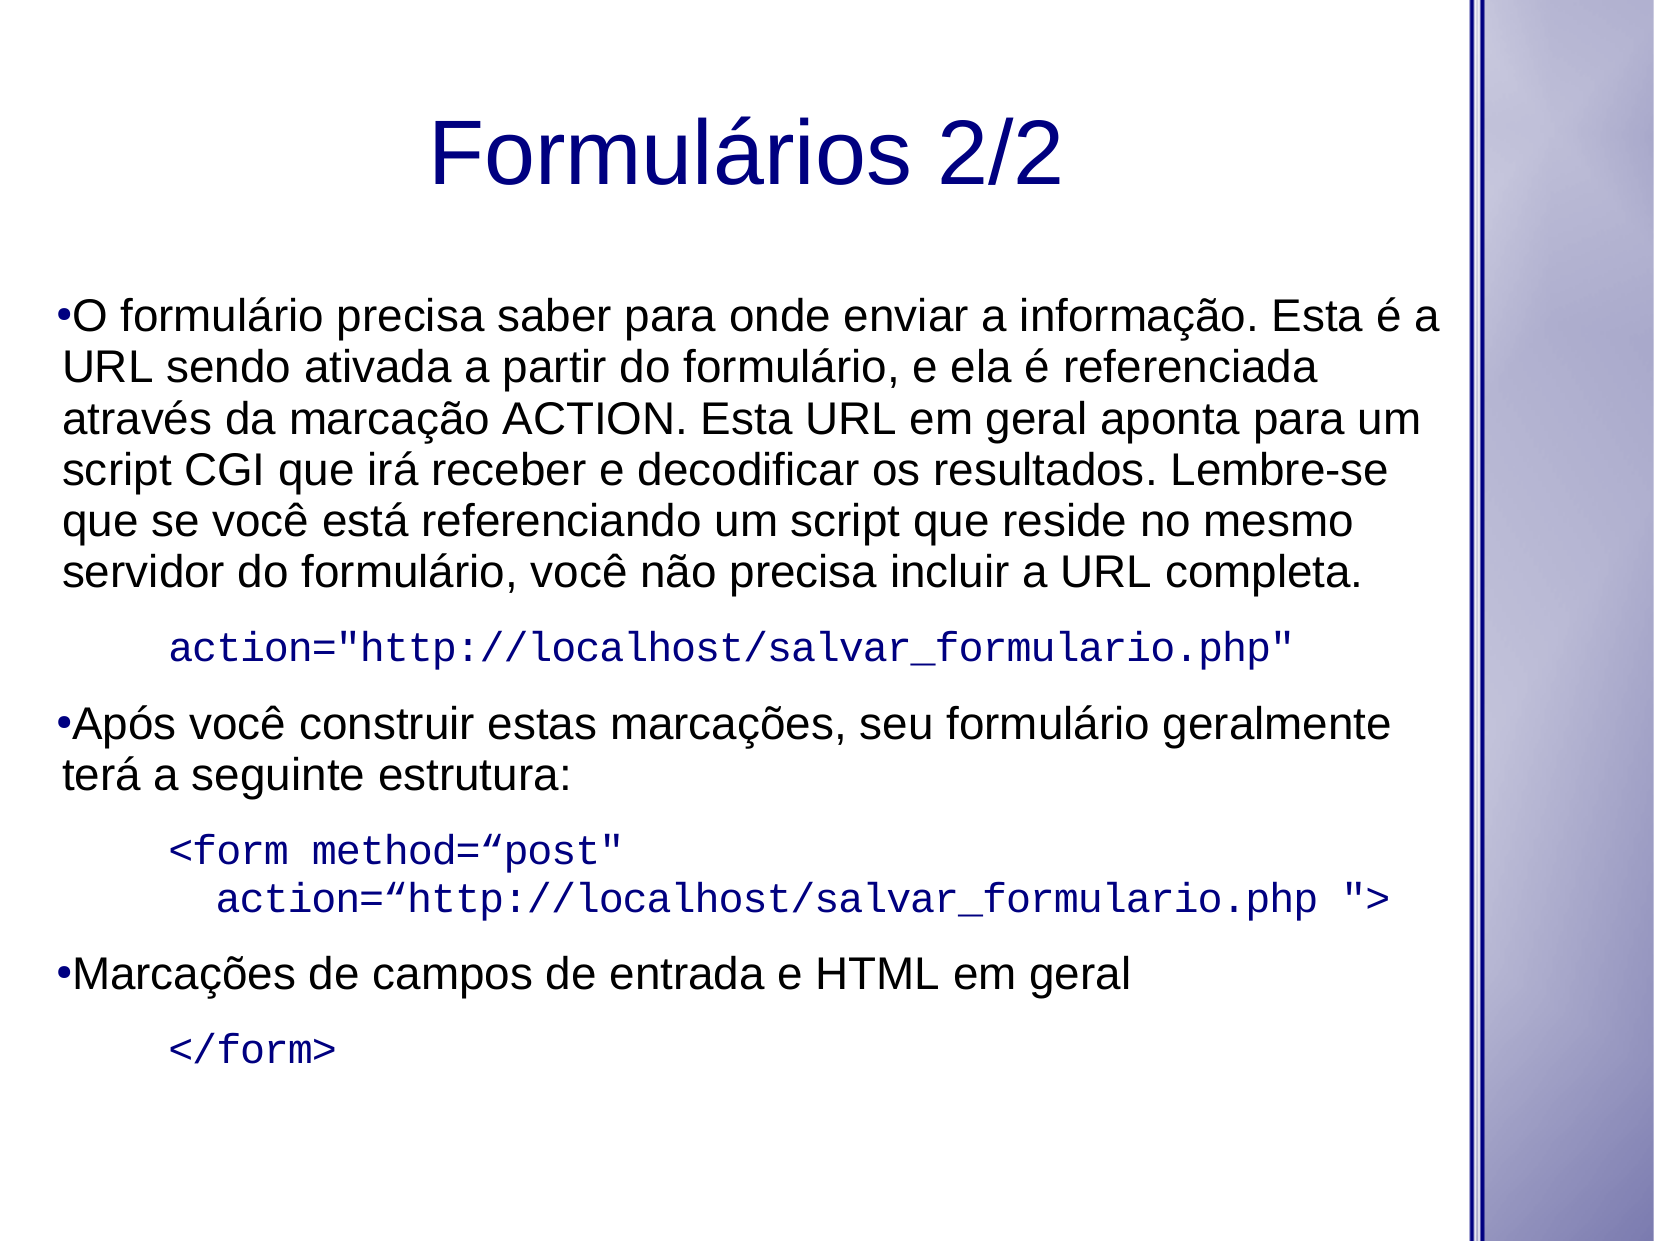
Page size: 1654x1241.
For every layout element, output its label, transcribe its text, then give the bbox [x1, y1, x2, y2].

title Formulários 2/2 [47, 49, 1447, 257]
list O formulário precisa saber para onde enviar a informação. Esta é a URL sendo ativada a partir do formulário, e ela é referenciada através da marcação ACTION. Esta URL em geral aponta para um script CGI que irá receber e decodificar os resultados. Lembre-se que se você está referenciando um script que reside no mesmo servidor do formulário, você não precisa incluir a URL completa. action="http://localhost/salvar_formulario.php" Após você construir estas marcações, seu formulário geralmente terá a seguinte estrutura: <form method=“post" action=“http://localhost/salvar_formulario.php "> Marcações de campos de entrada e HTML em geral </form> [47, 290, 1447, 1094]
picture [0, 0, 1654, 1241]
